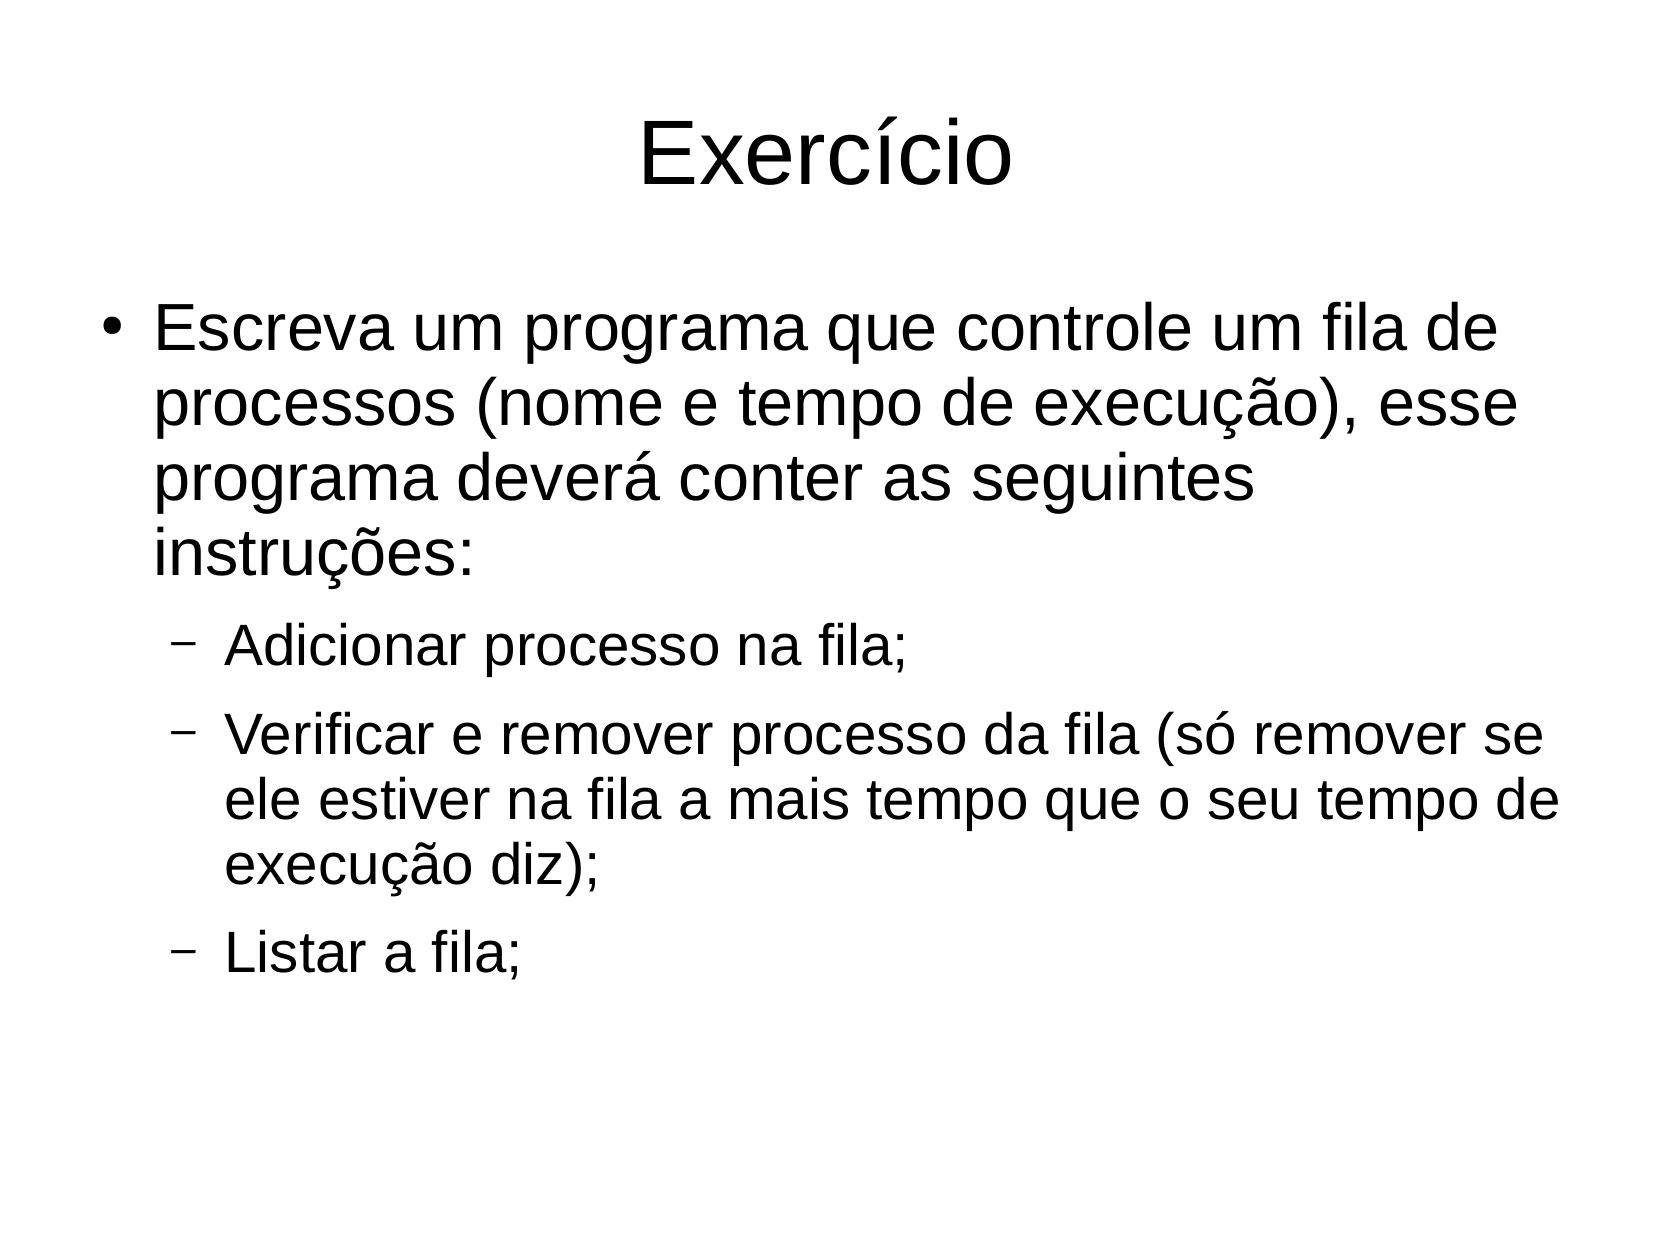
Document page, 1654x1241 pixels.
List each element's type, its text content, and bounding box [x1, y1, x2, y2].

list Escreva um programa que controle um fila de processos (nome e tempo de execução), esse programa deverá conter as seguintes instruções: Adicionar processo na fila; Verificar e remover processo da fila (só remover se ele estiver na fila a mais tempo que o seu tempo de execução diz); Listar a fila; [82, 290, 1571, 1010]
title Exercício [82, 49, 1571, 257]
